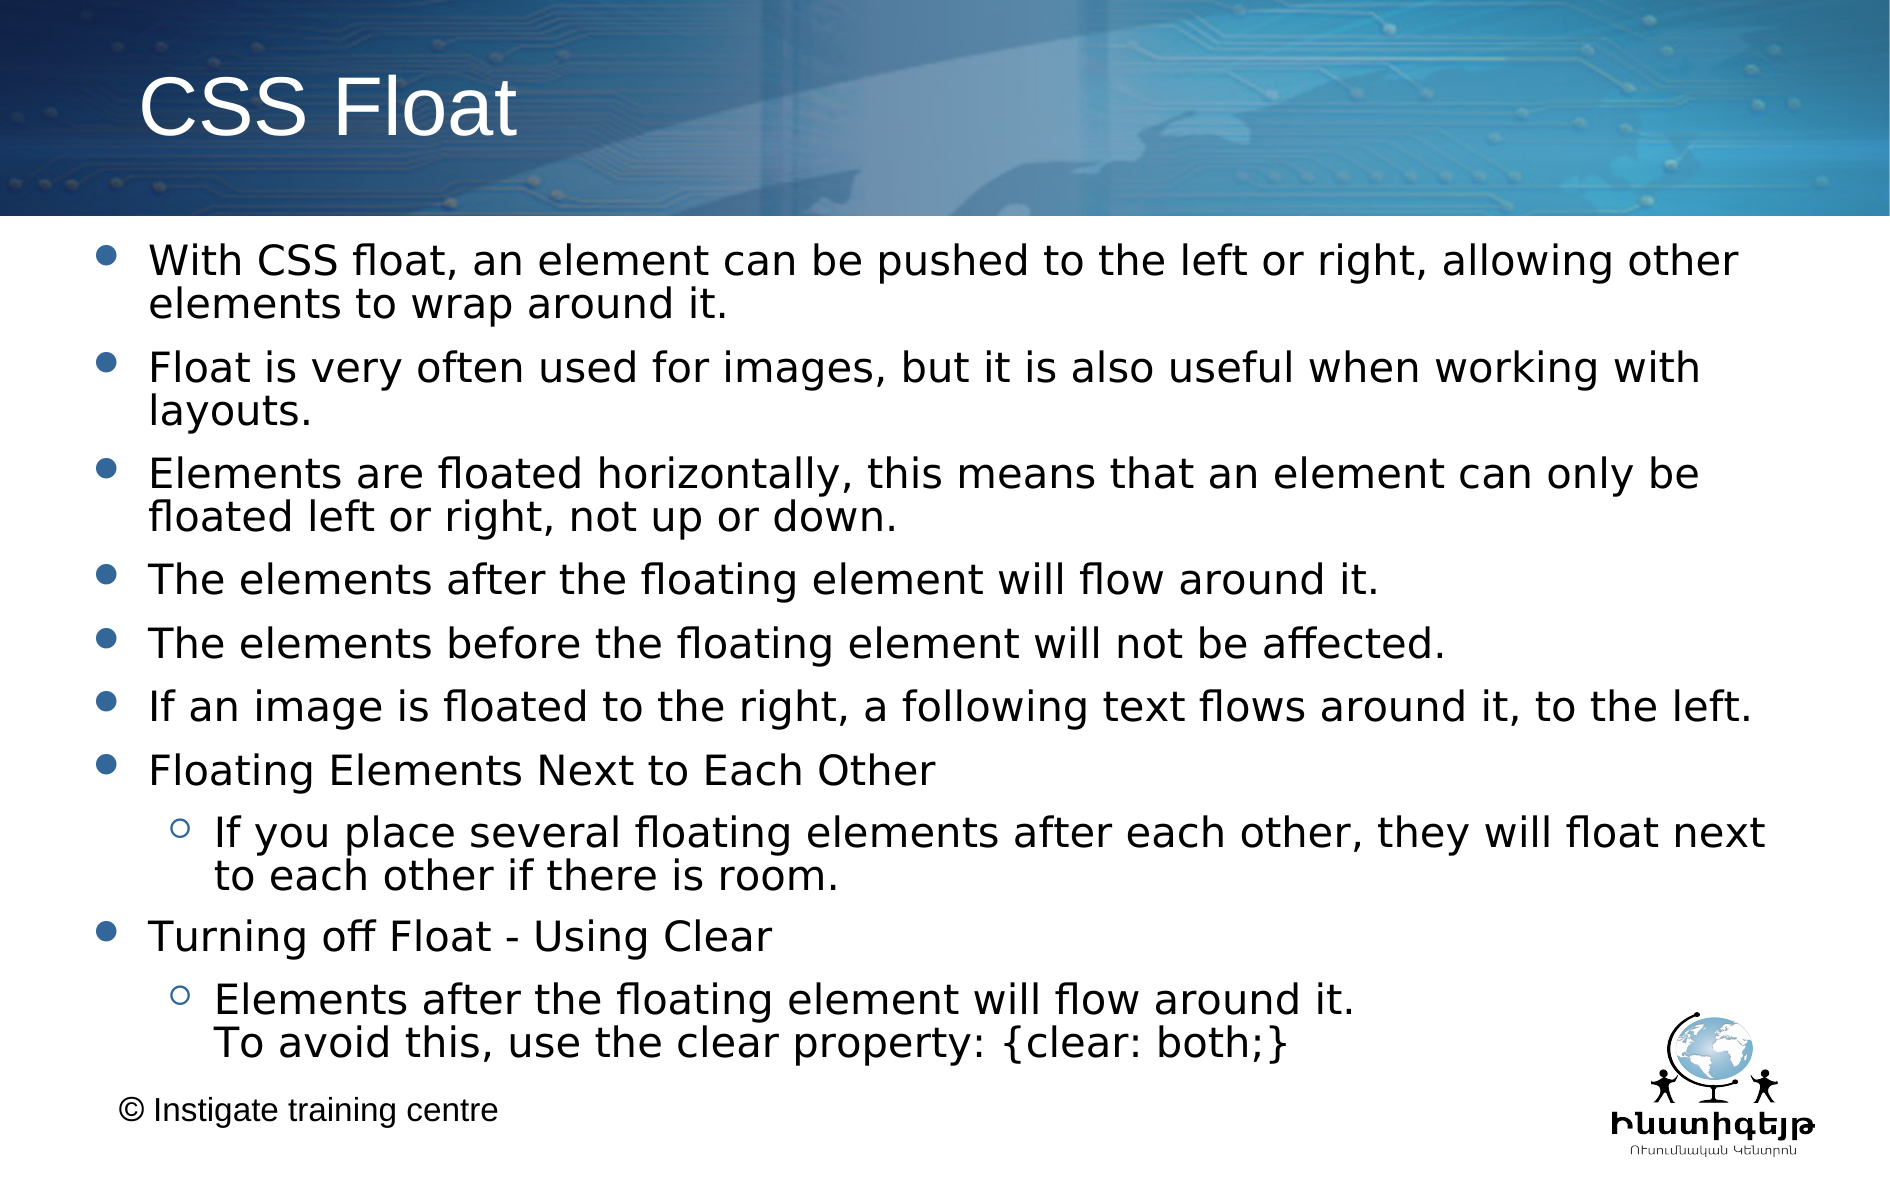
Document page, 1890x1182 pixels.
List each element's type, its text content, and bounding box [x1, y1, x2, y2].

picture [1612, 1012, 1815, 1157]
list With CSS float, an element can be pushed to the left or right, allowing other elements to wrap around it. Float is very often used for images, but it is also useful when working with layouts. Elements are floated horizontally, this means that an element can only be floated left or right, not up or down. The elements after the floating element will flow around it. The elements before the floating element will not be affected. If an image is floated to the right, a following text flows around it, to the left. Floating Elements Next to Each Other If you place several floating elements after each other, they will float next to each other if there is room. Turning off Float - Using Clear Elements after the floating element will flow around it. To avoid this, use the clear property: {clear: both;} [93, 241, 1820, 268]
picture [0, 0, 1890, 216]
